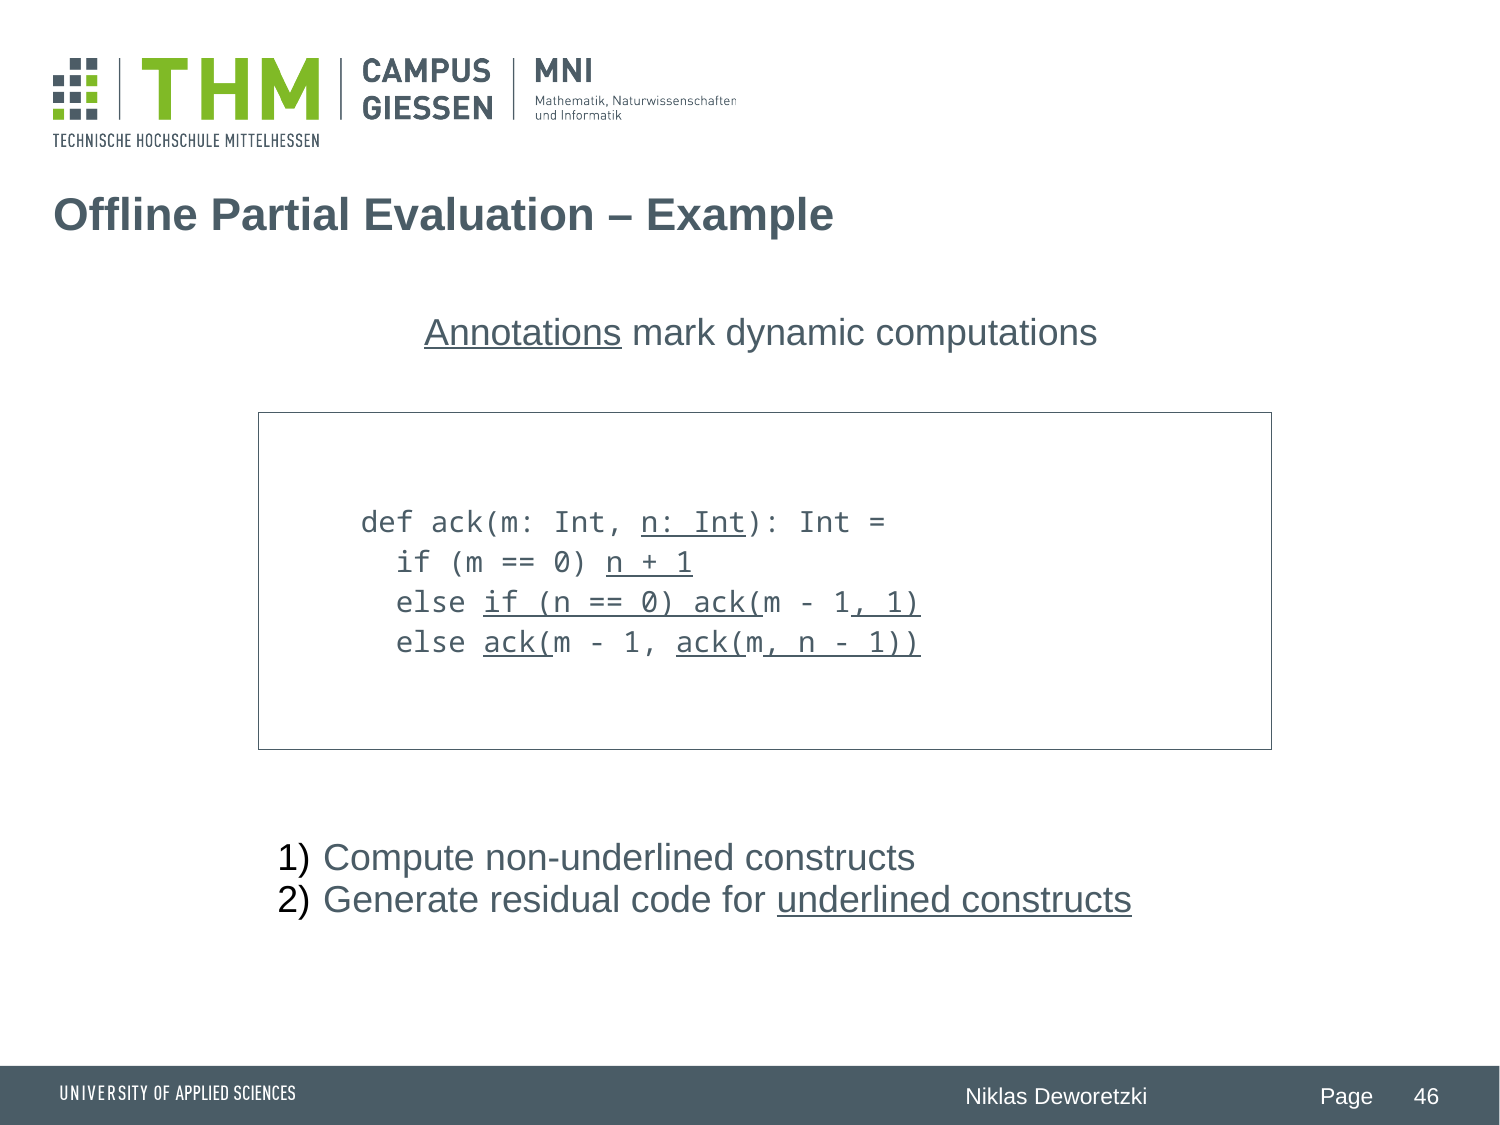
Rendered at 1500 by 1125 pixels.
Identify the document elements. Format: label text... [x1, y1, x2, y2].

title Offline Partial Evaluation – Example [53, 177, 1435, 272]
picture [53, 58, 736, 147]
list Annotations mark dynamic computations [262, 299, 1276, 393]
picture [59, 1082, 296, 1104]
text_box def ack(m: Int, n: Int): Int = if (m == 0) n + 1 else if (n == 0) ack(m - 1, 1) else ack(m - 1, ack(m, n - 1)) [258, 412, 1272, 750]
slide_number <number> [1376, 1073, 1455, 1118]
text_box Compute non-underlined constructs Generate residual code for underlined constructs [262, 787, 1276, 929]
